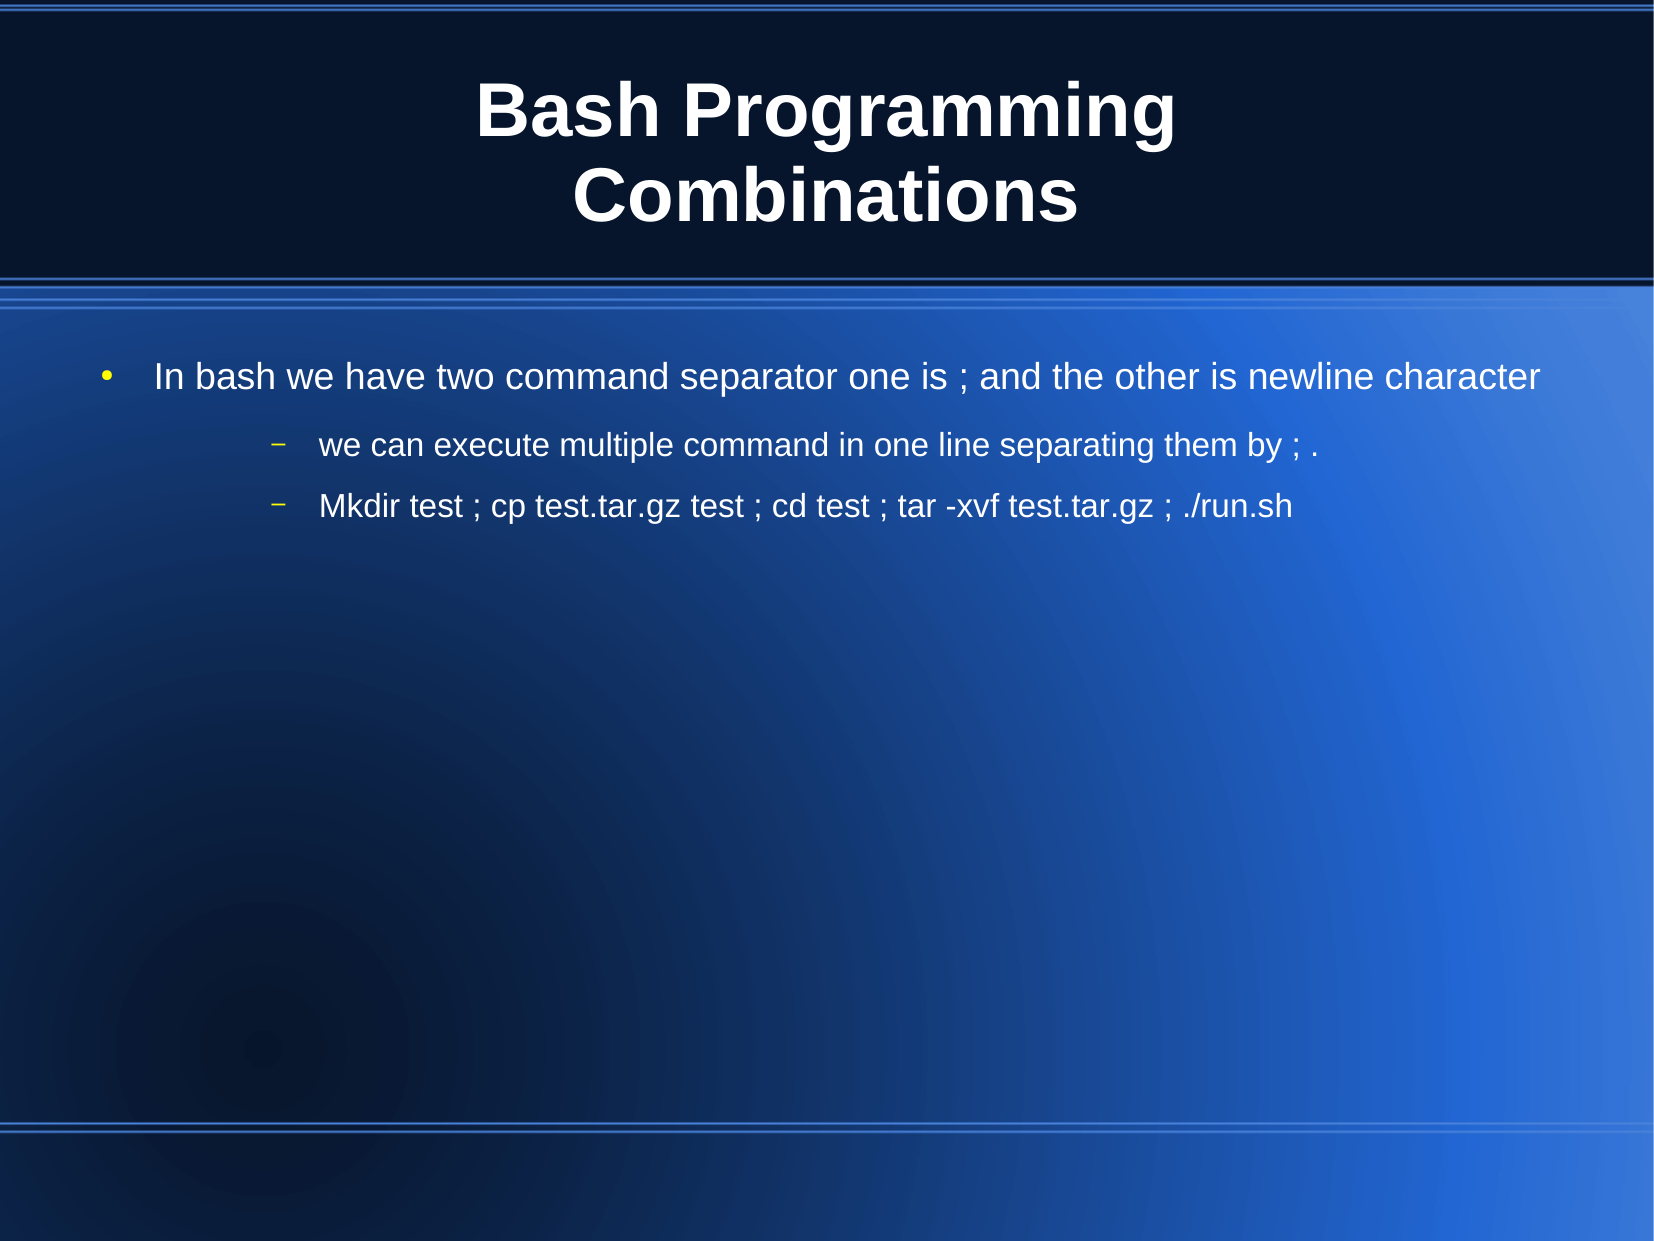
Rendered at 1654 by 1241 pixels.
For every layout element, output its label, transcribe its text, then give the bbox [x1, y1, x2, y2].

picture [0, 0, 1654, 1241]
title Bash Programming Combinations [82, 49, 1571, 257]
list In bash we have two command separator one is ; and the other is newline character we can execute multiple command in one line separating them by ; . Mkdir test ; cp test.tar.gz test ; cd test ; tar -xvf test.tar.gz ; ./run.sh [82, 355, 1571, 1075]
